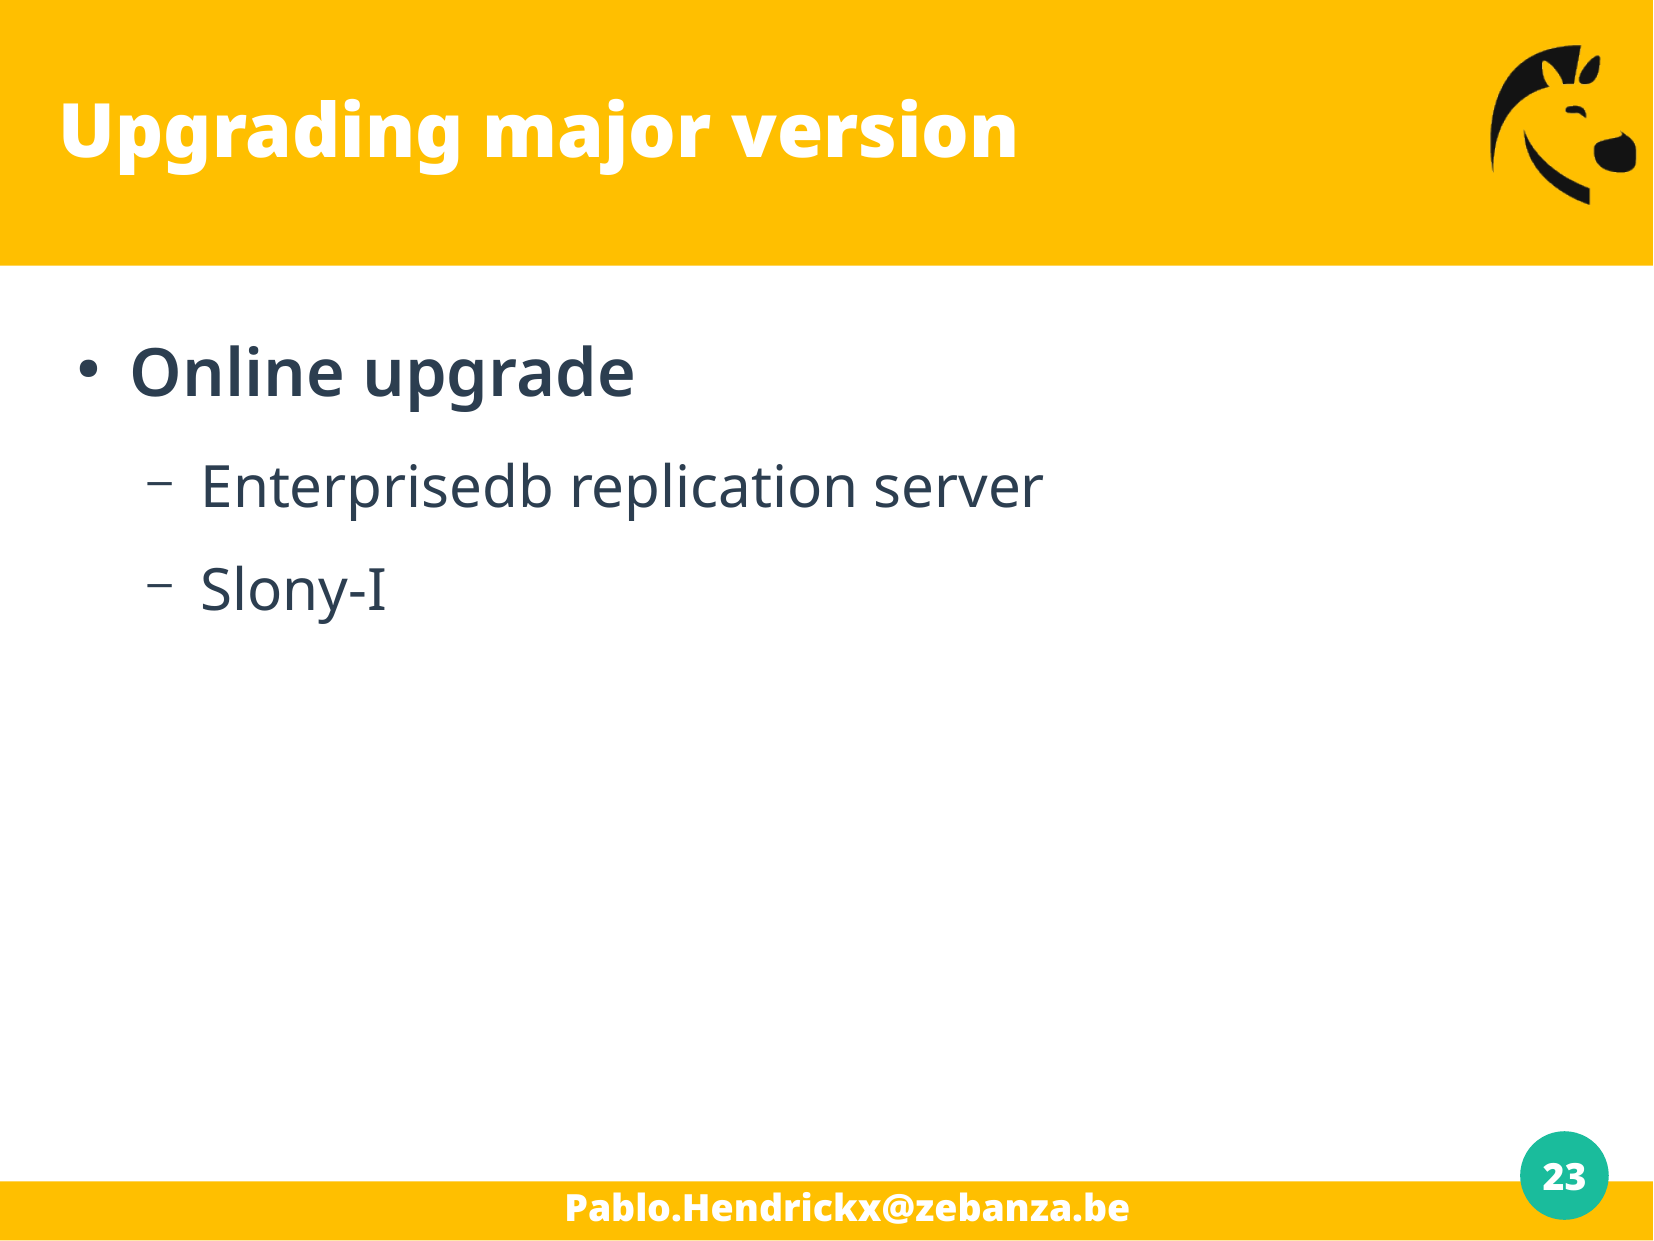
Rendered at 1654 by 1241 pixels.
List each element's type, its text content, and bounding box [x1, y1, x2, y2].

list Online upgrade Enterprisedb replication server Slony-I [58, 324, 1594, 1152]
title Upgrading major version [58, 49, 1594, 207]
picture [1410, 0, 1654, 241]
